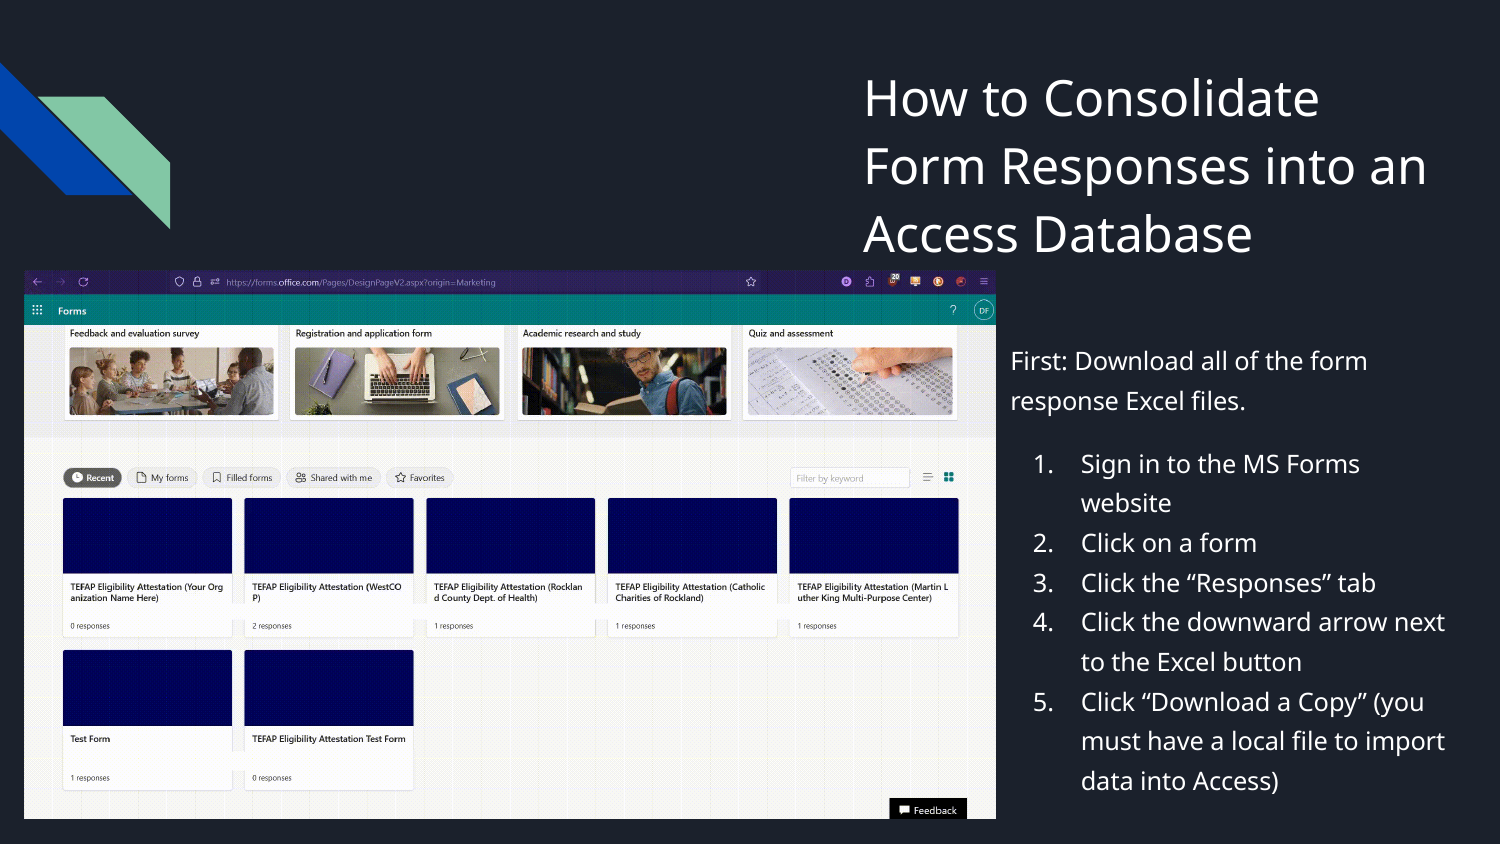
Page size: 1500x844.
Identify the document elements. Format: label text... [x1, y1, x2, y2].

picture [24, 270, 996, 819]
list First: Download all of the form response Excel files. Sign in to the MS Forms website Click on a form Click the “Responses” tab Click the downward arrow next to the Excel button Click “Download a Copy” (you must have a local file to import data into Access) [996, 323, 1472, 815]
title How to Consolidate Form Responses into an Access Database [848, 47, 1472, 293]
